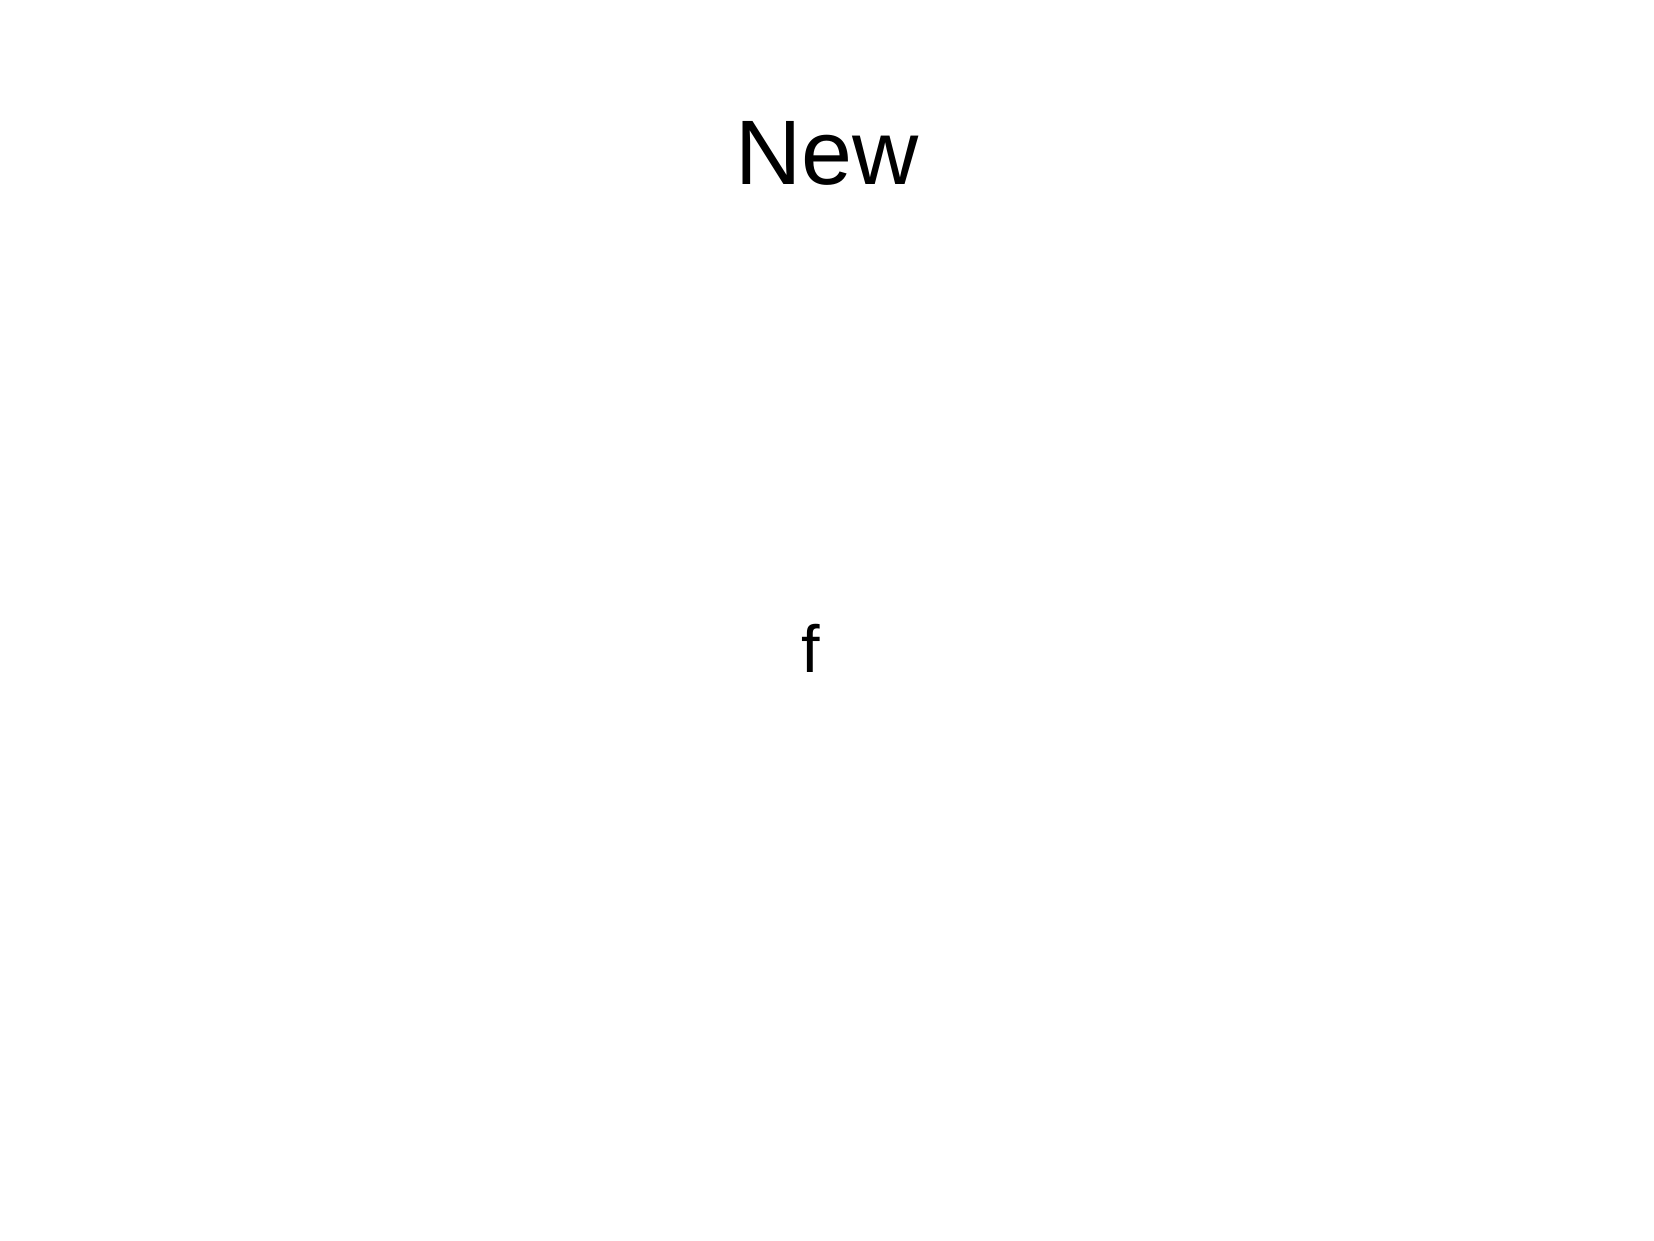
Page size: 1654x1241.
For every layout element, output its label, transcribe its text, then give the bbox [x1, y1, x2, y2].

title New [82, 49, 1571, 257]
subtitle f [82, 290, 1538, 1010]
